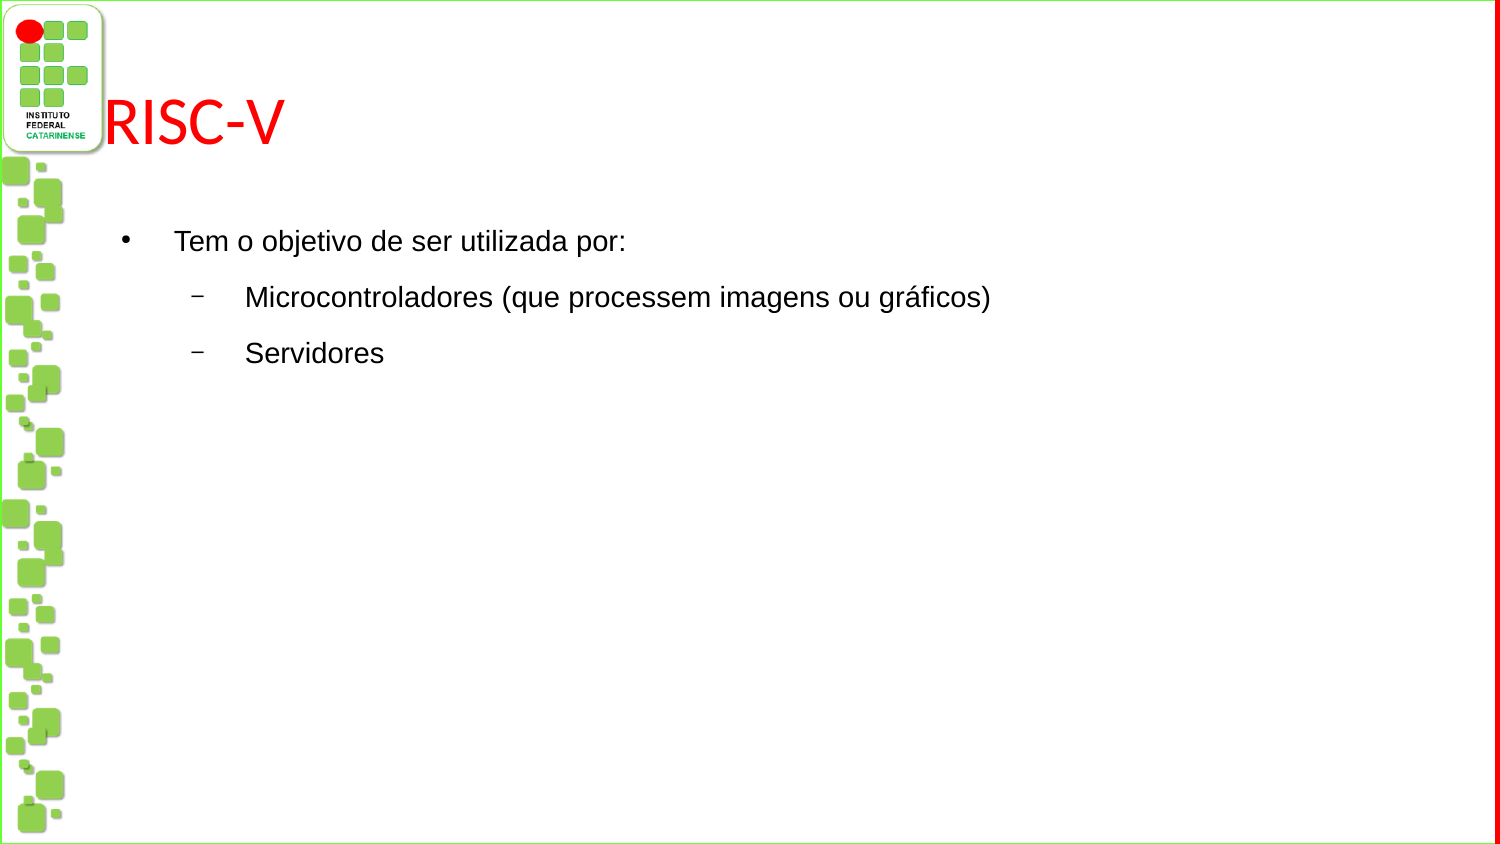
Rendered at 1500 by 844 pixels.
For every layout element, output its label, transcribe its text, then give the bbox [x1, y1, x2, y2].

list Tem o objetivo de ser utilizada por: Microcontroladores (que processem imagens ou gráficos) Servidores [103, 224, 1397, 760]
title RISC-V [103, 44, 1397, 208]
picture [0, 0, 1500, 844]
